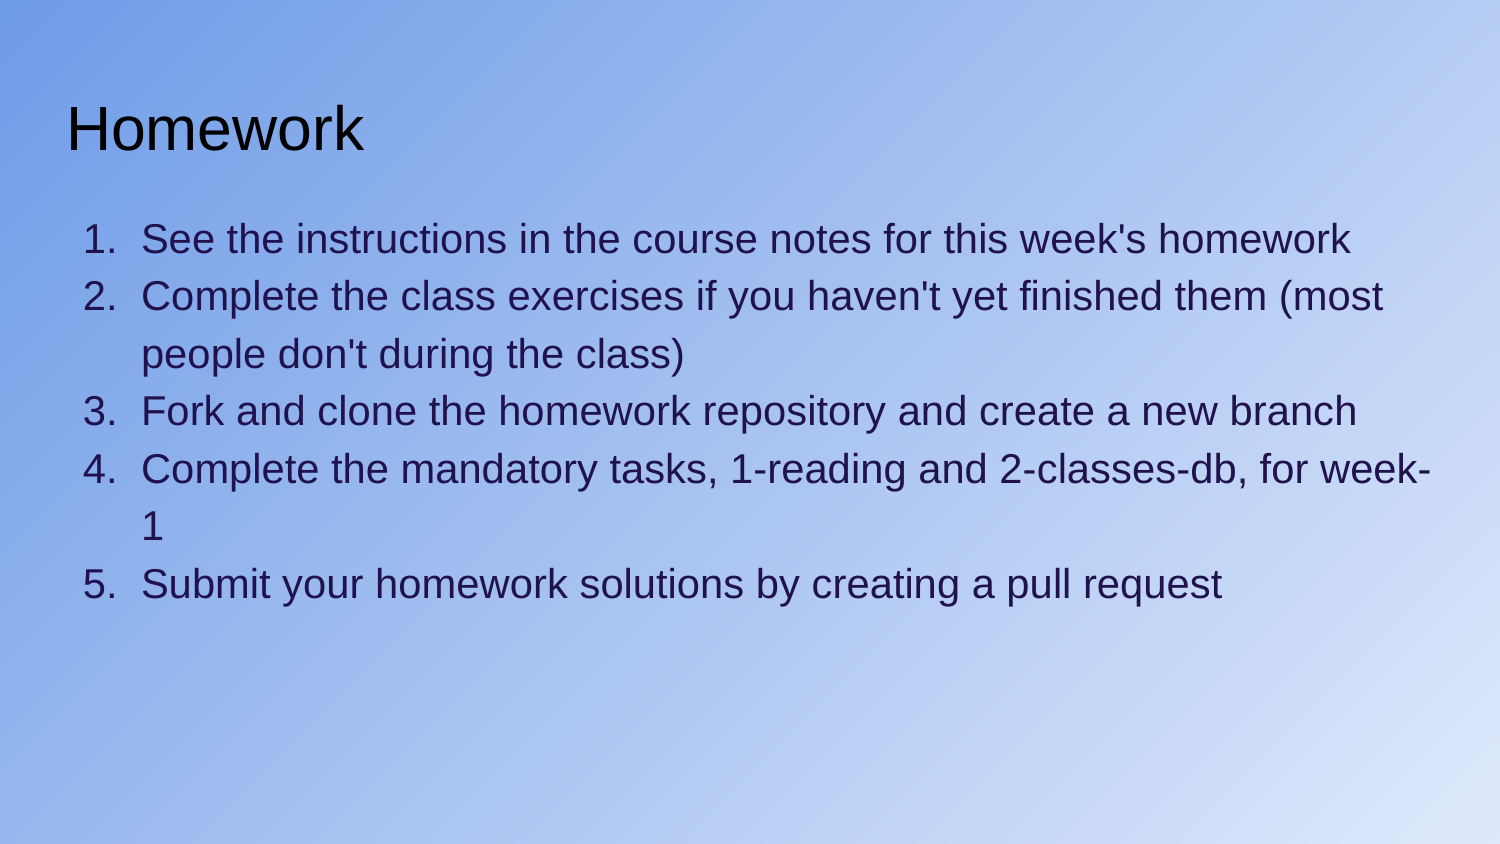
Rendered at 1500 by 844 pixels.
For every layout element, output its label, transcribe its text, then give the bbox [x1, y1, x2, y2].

list See the instructions in the course notes for this week's homework Complete the class exercises if you haven't yet finished them (most people don't during the class) Fork and clone the homework repository and create a new branch Complete the mandatory tasks, 1-reading and 2-classes-db, for week-1 Submit your homework solutions by creating a pull request [51, 189, 1449, 750]
title Homework [51, 72, 1449, 167]
